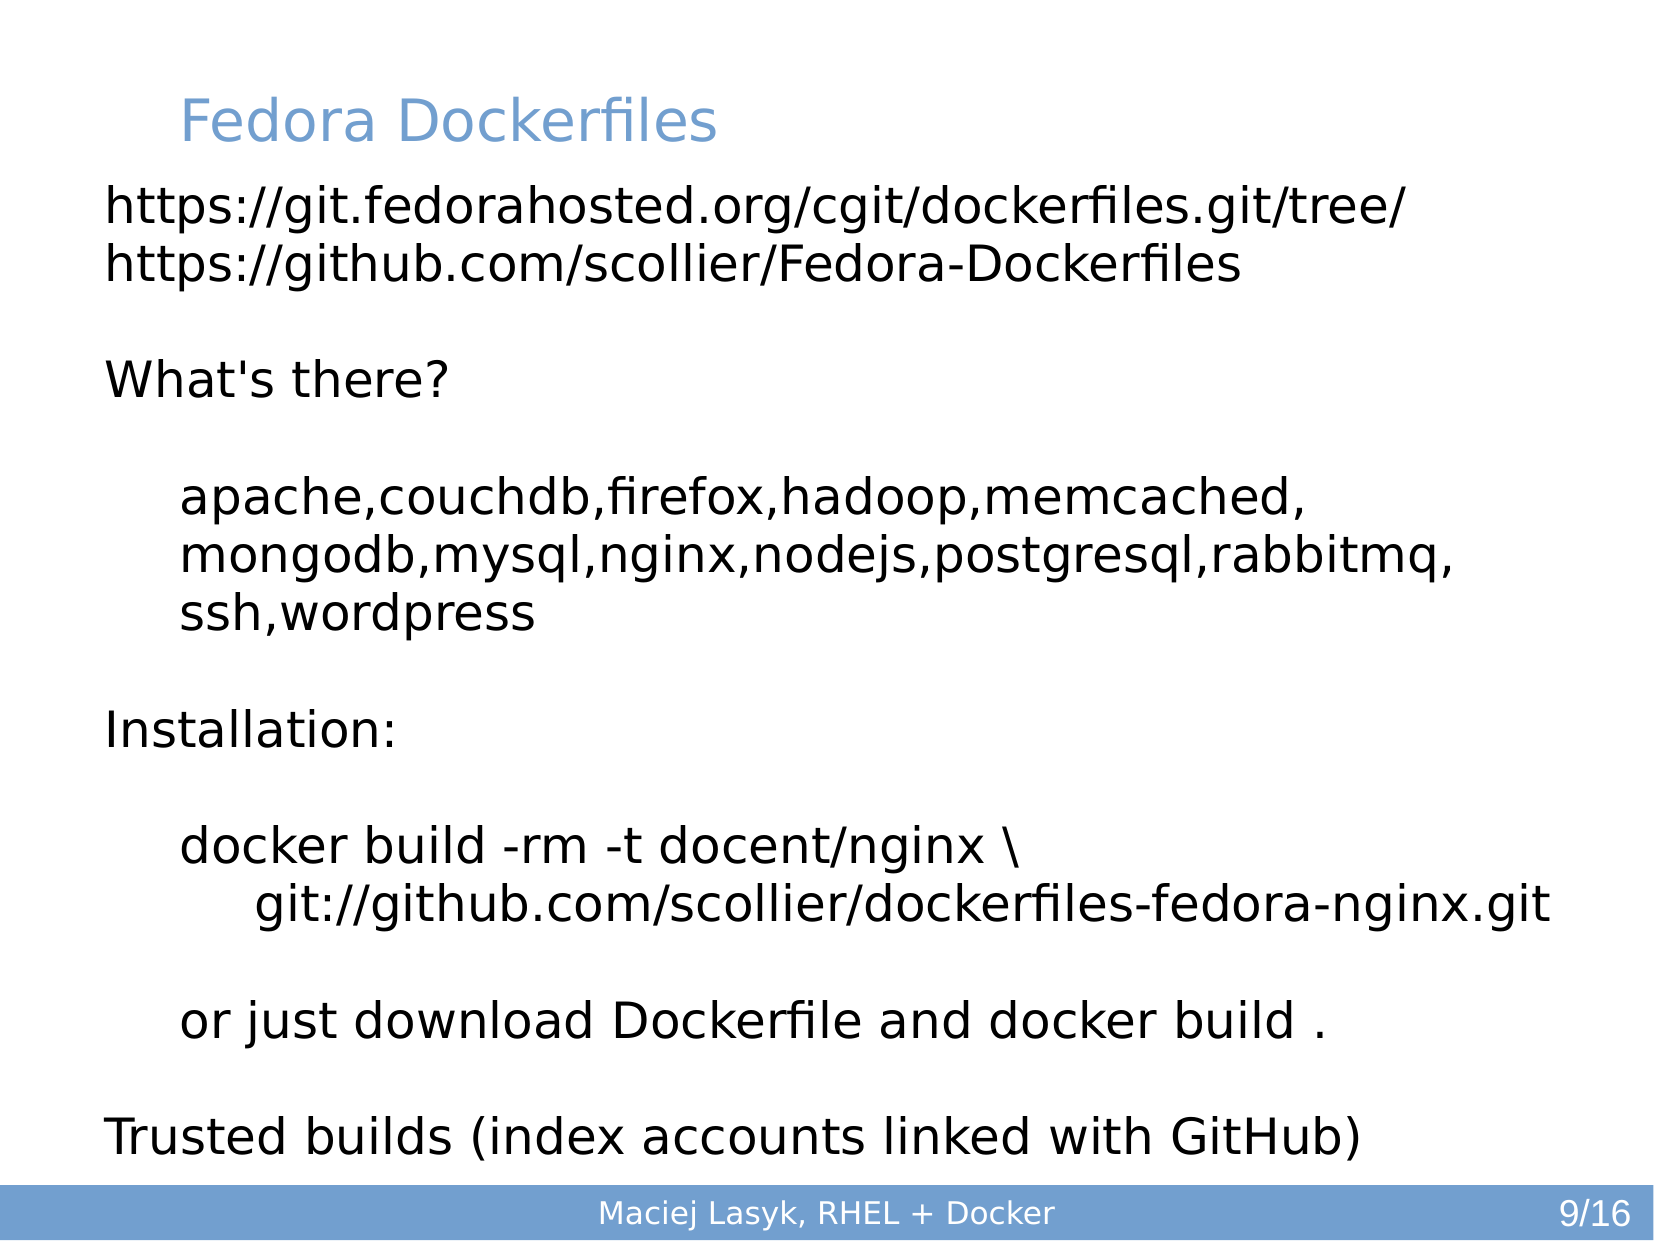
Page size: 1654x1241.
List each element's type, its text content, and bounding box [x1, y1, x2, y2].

text_box https://git.fedorahosted.org/cgit/dockerfiles.git/tree/ https://github.com/scollier/Fedora-Dockerfiles What's there? apache,couchdb,firefox,hadoop,memcached, mongodb,mysql,nginx,nodejs,postgresql,rabbitmq, ssh,wordpress Installation: docker build -rm -t docent/nginx \ git://github.com/scollier/dockerfiles-fedora-nginx.git or just download Dockerfile and docker build . Trusted builds (index accounts linked with GitHub) [90, 169, 1568, 1174]
text_box [1647, 1185, 1654, 1241]
text_box Maciej Lasyk, RHEL + Docker [583, 1188, 1071, 1240]
text_box 9/16 [1533, 1185, 1647, 1241]
text_box [0, 1185, 1533, 1241]
text_box Fedora Dockerfiles [164, 79, 735, 163]
